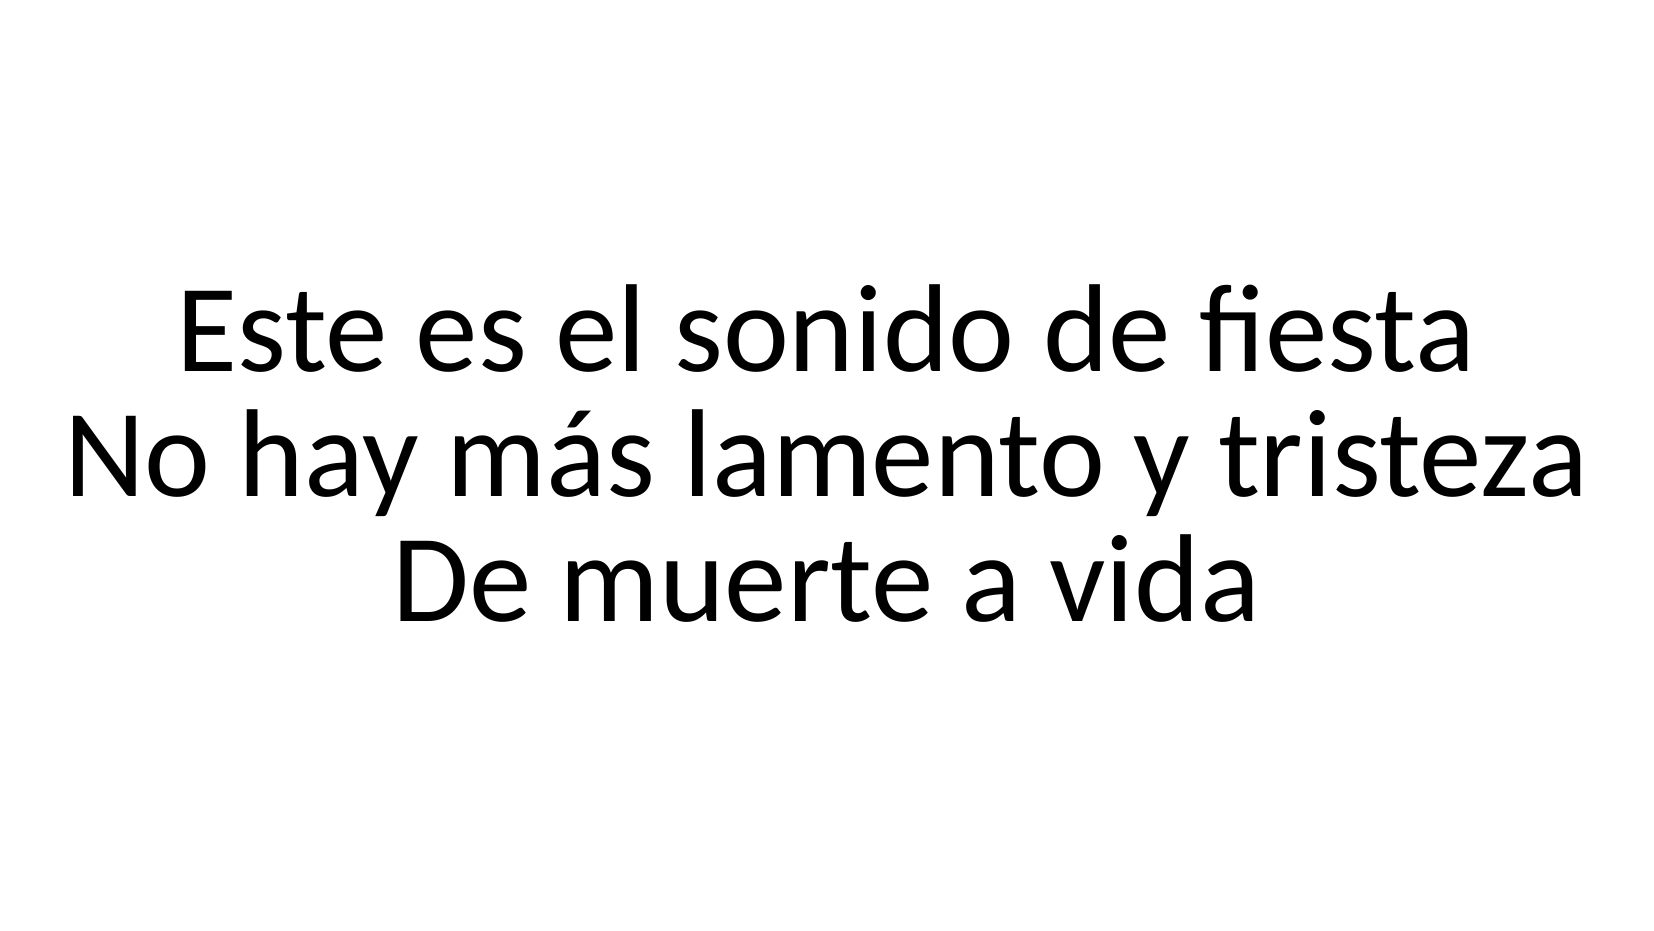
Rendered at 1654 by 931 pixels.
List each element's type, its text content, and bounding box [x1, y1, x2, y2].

title Este es el sonido de fiesta No hay más lamento y tristeza De muerte a vida [0, 0, 1654, 931]
